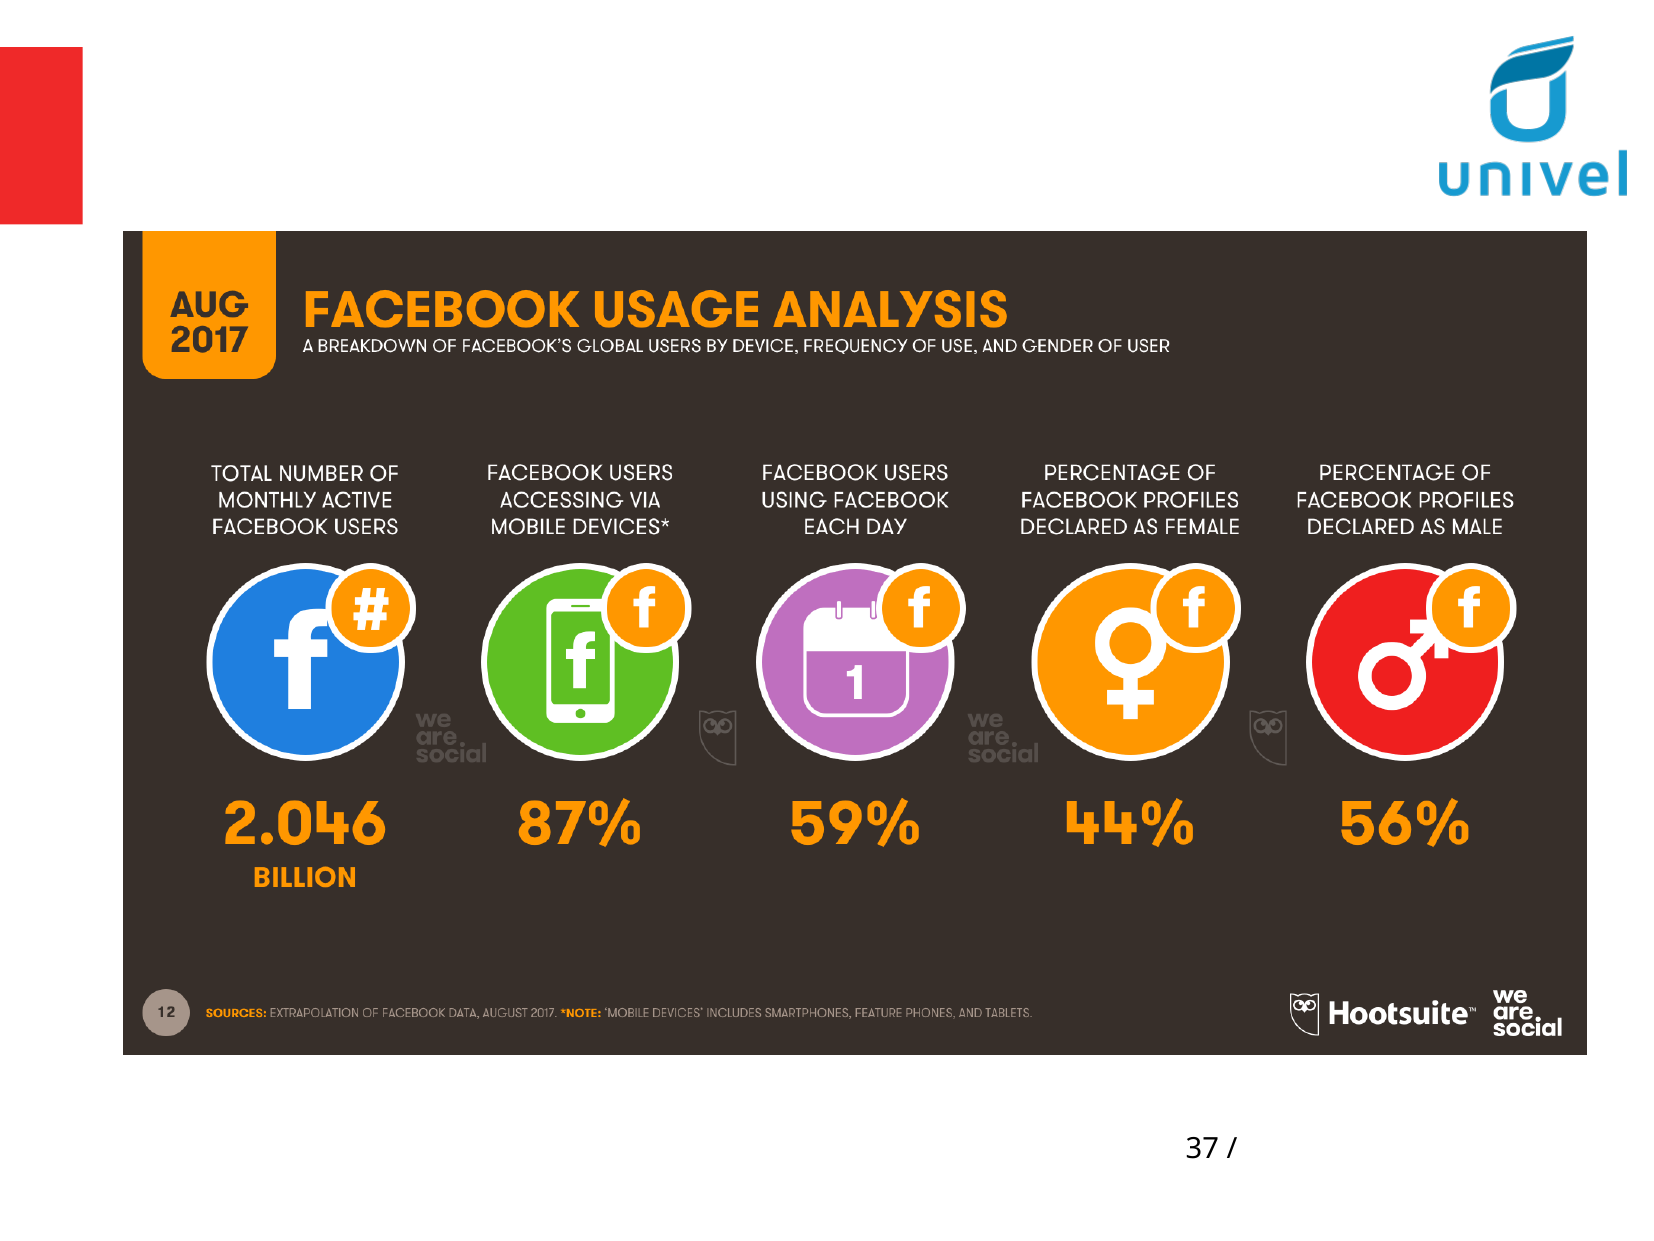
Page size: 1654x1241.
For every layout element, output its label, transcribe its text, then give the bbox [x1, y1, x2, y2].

picture [123, 231, 1587, 1055]
text_box / [1185, 1129, 1571, 1216]
